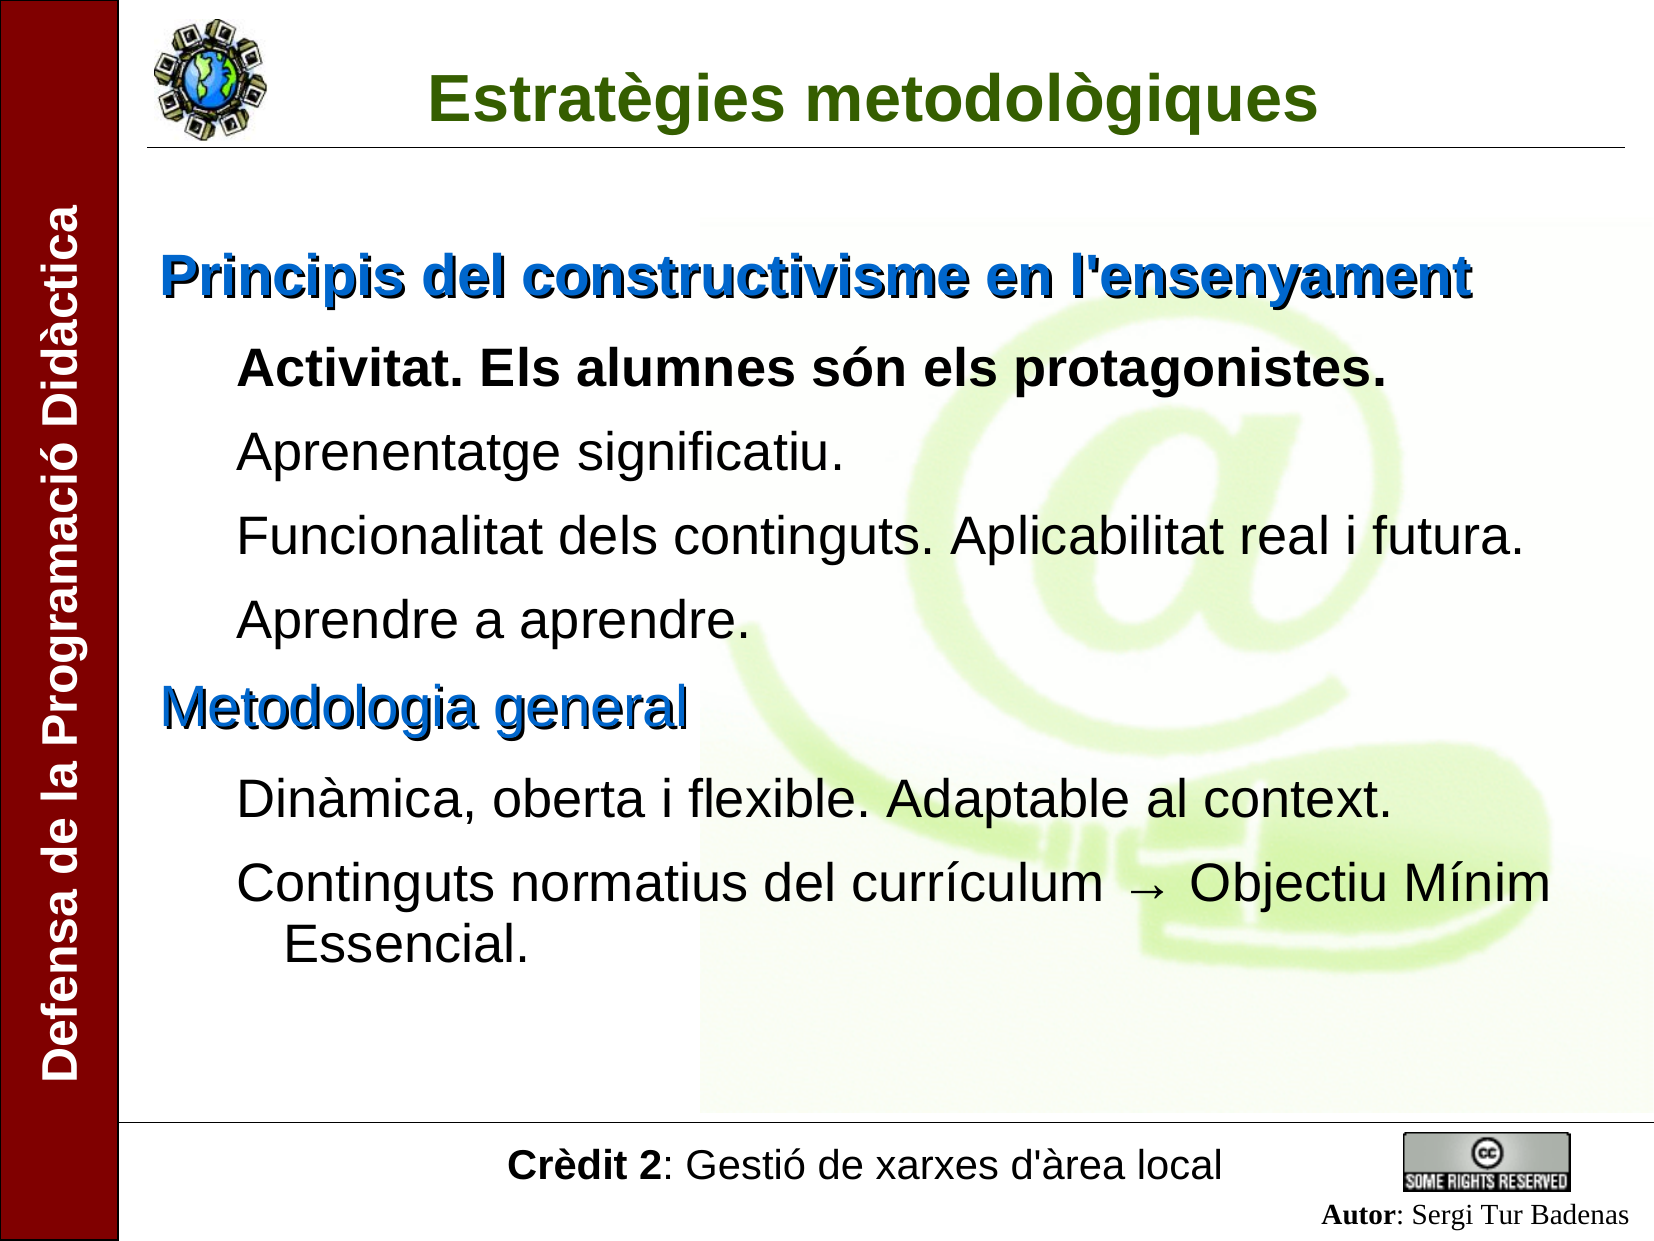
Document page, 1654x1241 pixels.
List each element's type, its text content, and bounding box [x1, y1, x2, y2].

list Principis del constructivisme en l'ensenyament Activitat. Els alumnes són els protagonistes. Aprenentatge significatiu. Funcionalitat dels continguts. Aplicabilitat real i futura. Aprendre a aprendre. Metodologia general Dinàmica, oberta i flexible. Adaptable al context. Continguts normatius del currículum → Objectiu Mínim Essencial. [141, 242, 1630, 1093]
picture [700, 217, 1654, 1113]
picture [154, 19, 268, 49]
picture [1403, 1132, 1571, 1192]
title Estratègies metodològiques [129, 49, 1619, 148]
